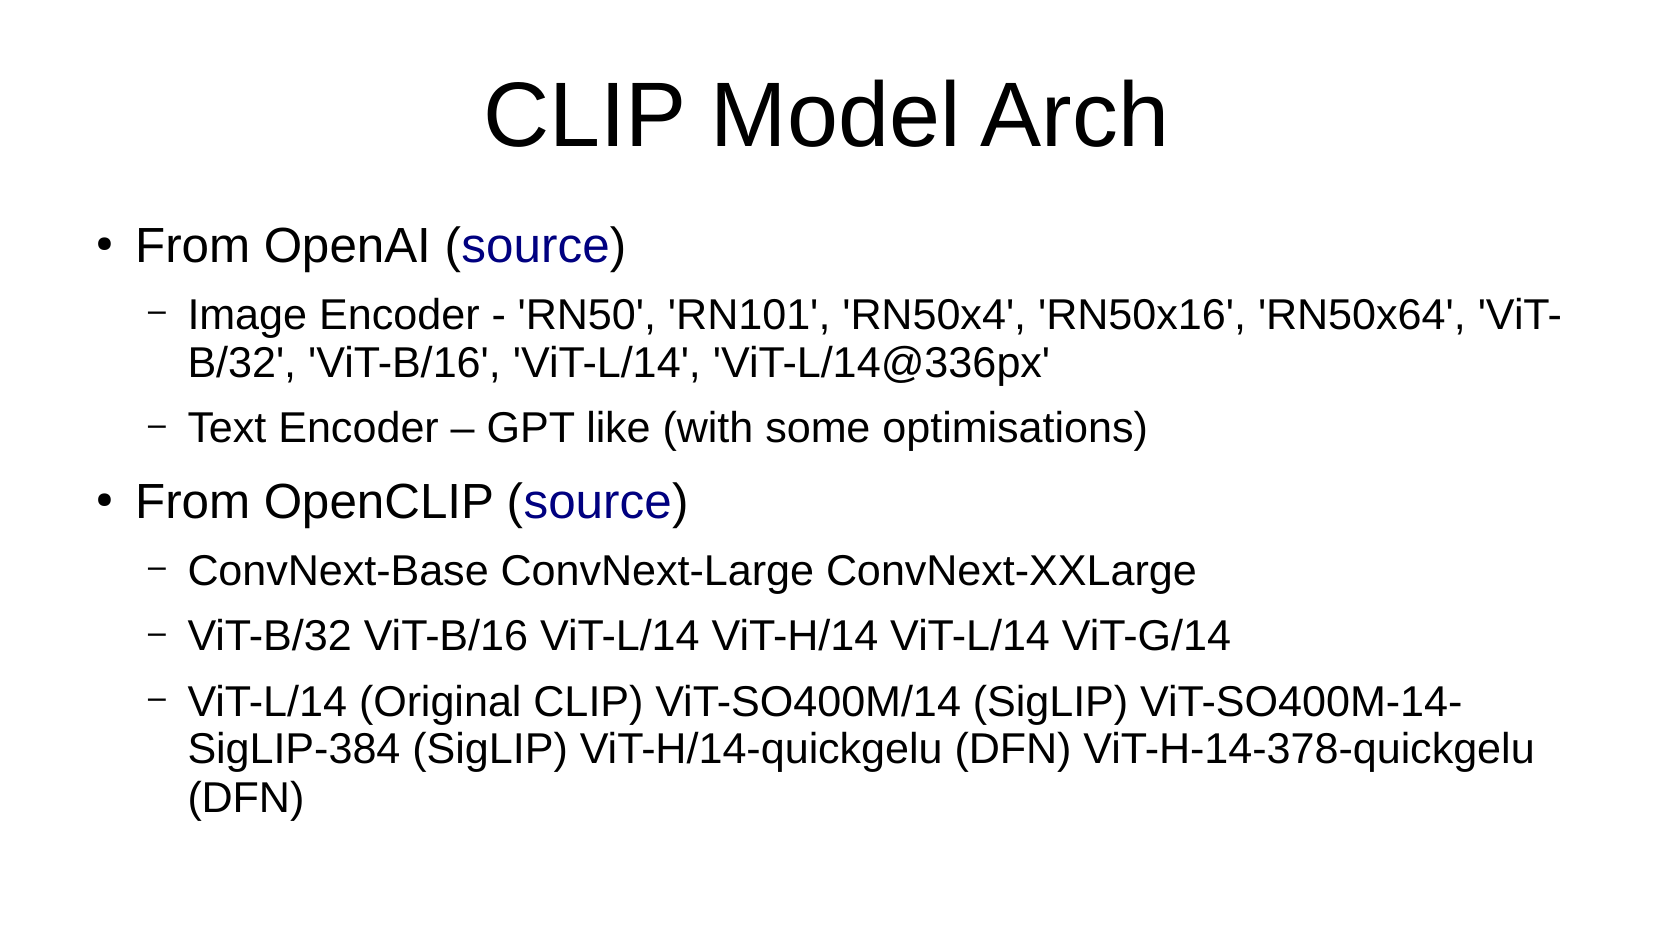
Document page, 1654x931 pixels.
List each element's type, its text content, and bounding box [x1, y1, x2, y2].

list From OpenAI (source) Image Encoder - 'RN50', 'RN101', 'RN50x4', 'RN50x16', 'RN50x64', 'ViT-B/32', 'ViT-B/16', 'ViT-L/14', 'ViT-L/14@336px' Text Encoder – GPT like (with some optimisations) From OpenCLIP (source) ConvNext-Base ConvNext-Large ConvNext-XXLarge ViT-B/32 ViT-B/16 ViT-L/14 ViT-H/14 ViT-L/14 ViT-G/14 ViT-L/14 (Original CLIP) ViT-SO400M/14 (SigLIP) ViT-SO400M-14-SigLIP-384 (SigLIP) ViT-H/14-quickgelu (DFN) ViT-H-14-378-quickgelu (DFN) [82, 217, 1571, 827]
title CLIP Model Arch [82, 37, 1571, 193]
